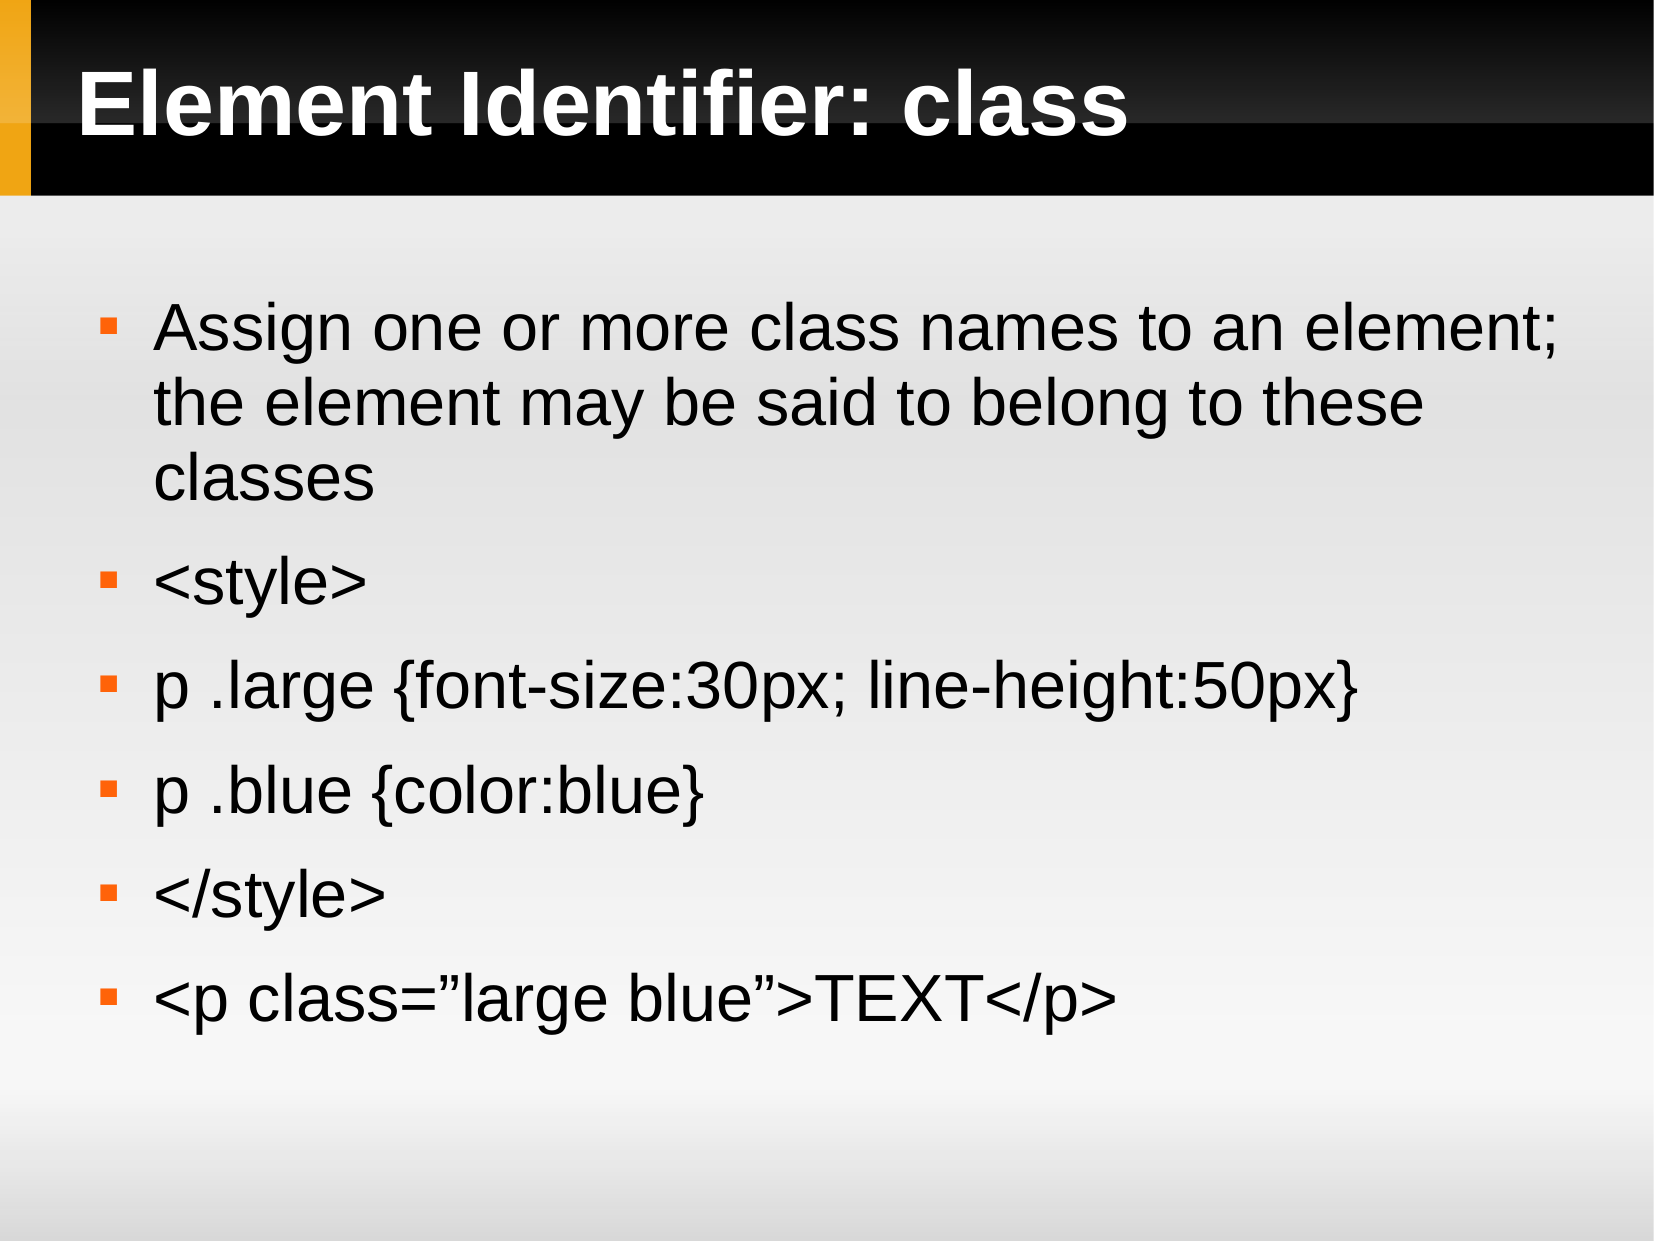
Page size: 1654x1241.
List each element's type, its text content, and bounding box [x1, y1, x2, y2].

list Assign one or more class names to an element; the element may be said to belong to these classes <style> p .large {font-size:30px; line-height:50px} p .blue {color:blue} </style> <p class=”large blue”>TEXT</p> [82, 290, 1571, 1109]
picture [0, 0, 1654, 1241]
title Element Identifier: class [76, 0, 1565, 208]
